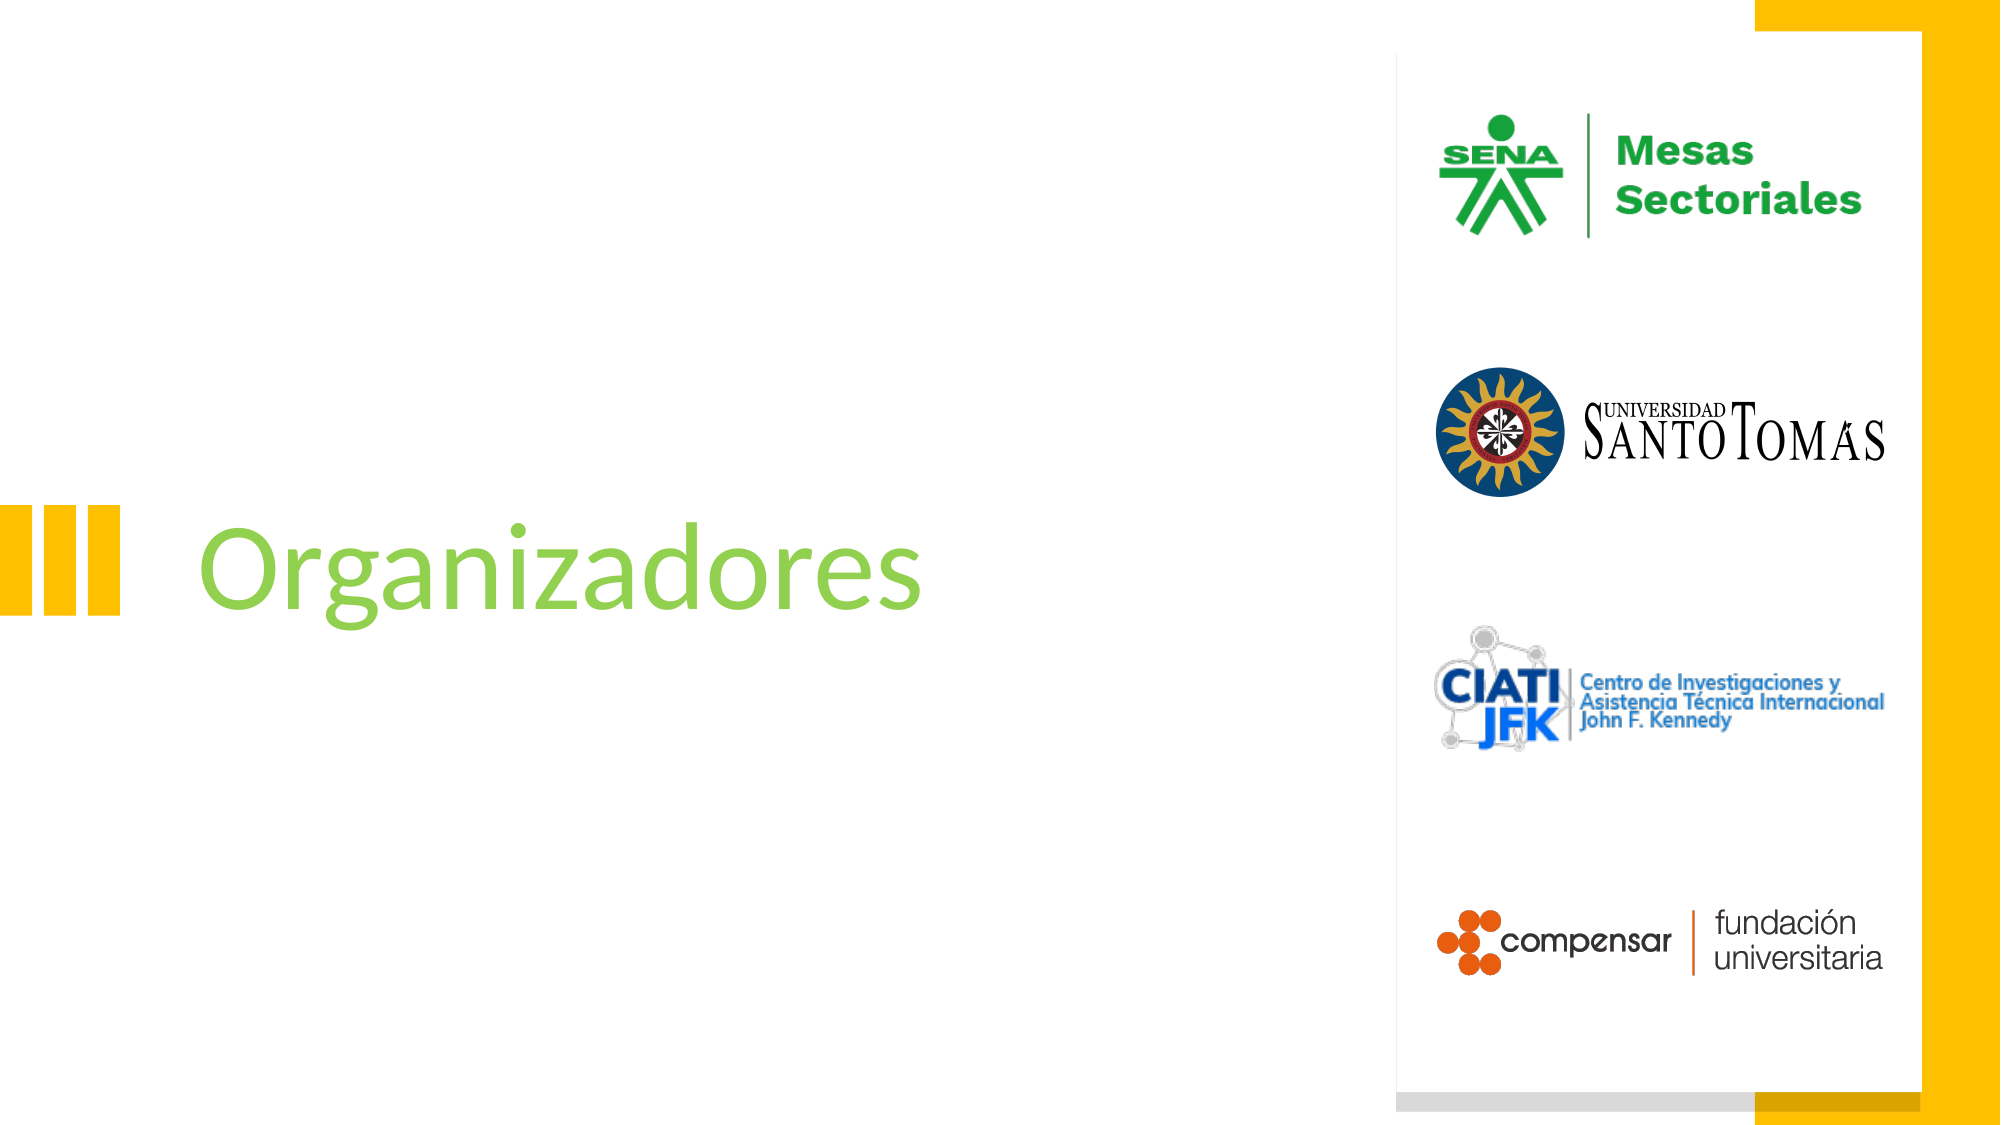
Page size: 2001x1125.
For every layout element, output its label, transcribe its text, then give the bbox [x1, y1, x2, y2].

picture [1434, 109, 1886, 245]
text_box [0, 0, 2000, 1125]
picture [1434, 366, 1886, 498]
picture [1434, 907, 1886, 979]
text_box Organizadores [182, 494, 1275, 940]
picture [1434, 625, 1886, 752]
